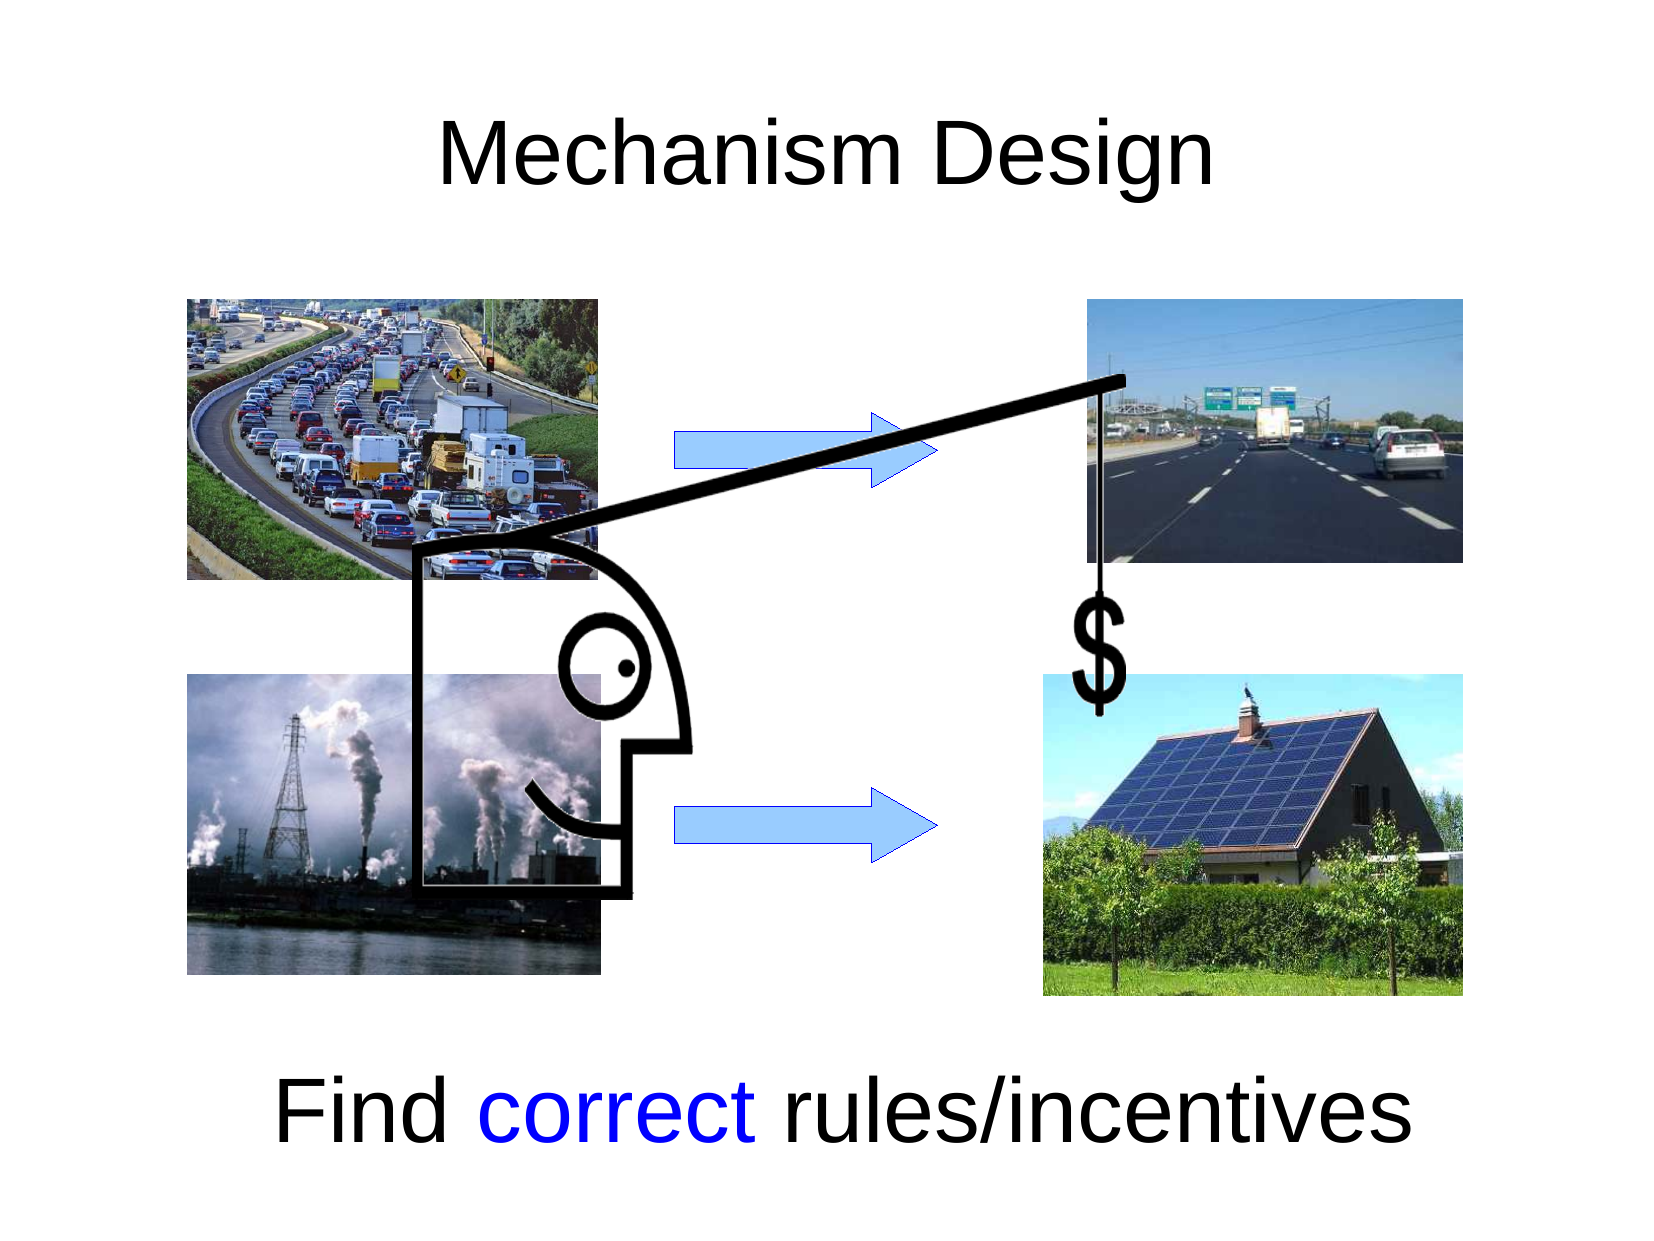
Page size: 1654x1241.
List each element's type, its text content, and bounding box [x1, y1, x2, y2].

title Mechanism Design [82, 49, 1571, 257]
picture [187, 299, 1463, 996]
text_box [674, 787, 938, 863]
text_box Find correct rules/incentives [225, 1059, 1463, 1163]
